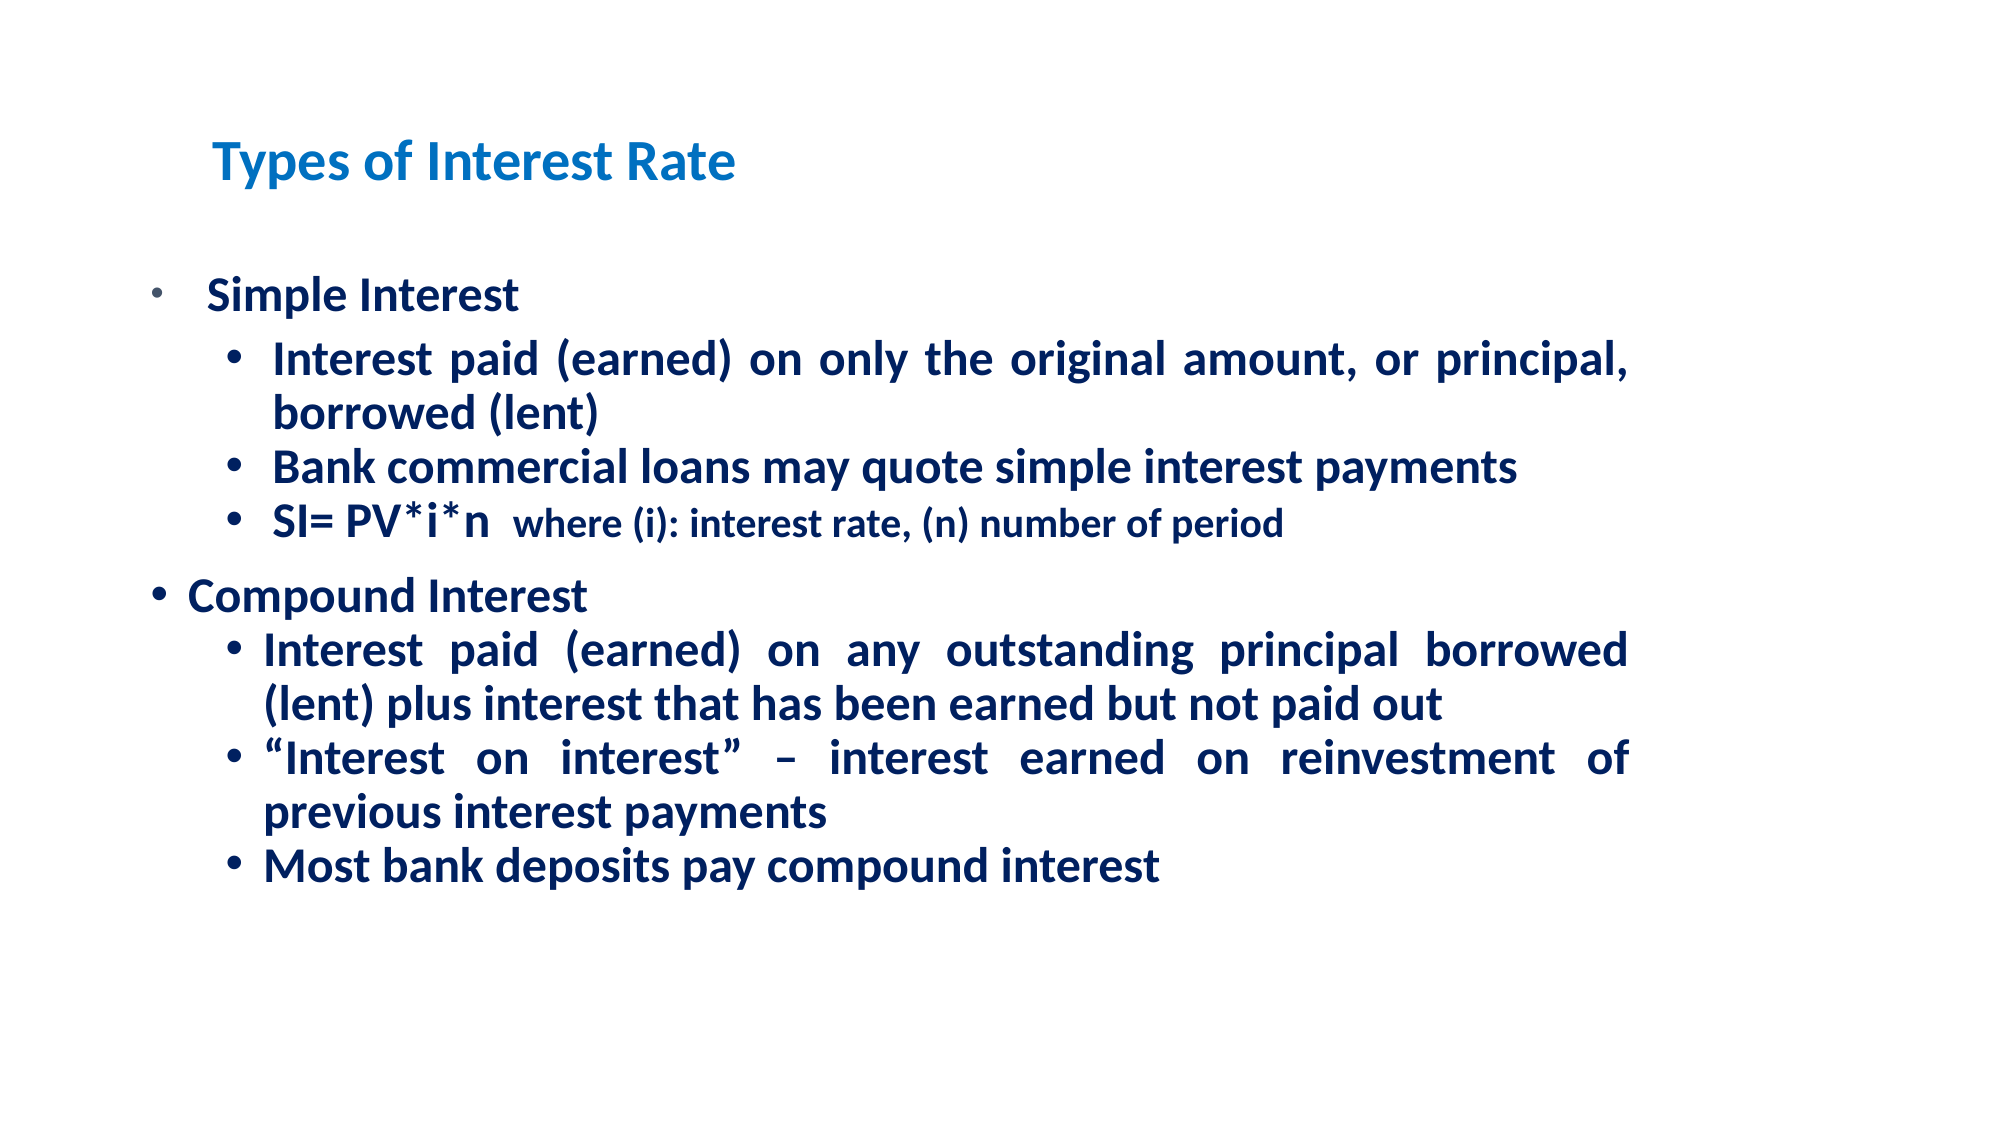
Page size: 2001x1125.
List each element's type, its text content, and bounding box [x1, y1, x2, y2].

text_box Types of Interest Rate [197, 114, 1724, 200]
list Simple Interest Interest paid (earned) on only the original amount, or principal, borrowed (lent) Bank commercial loans may quote simple interest payments SI= PV*i*n where (i): interest rate, (n) number of period Compound Interest Interest paid (earned) on any outstanding principal borrowed (lent) plus interest that has been earned but not paid out “Interest on interest” – interest earned on reinvestment of previous interest payments Most bank deposits pay compound interest [135, 260, 1645, 796]
